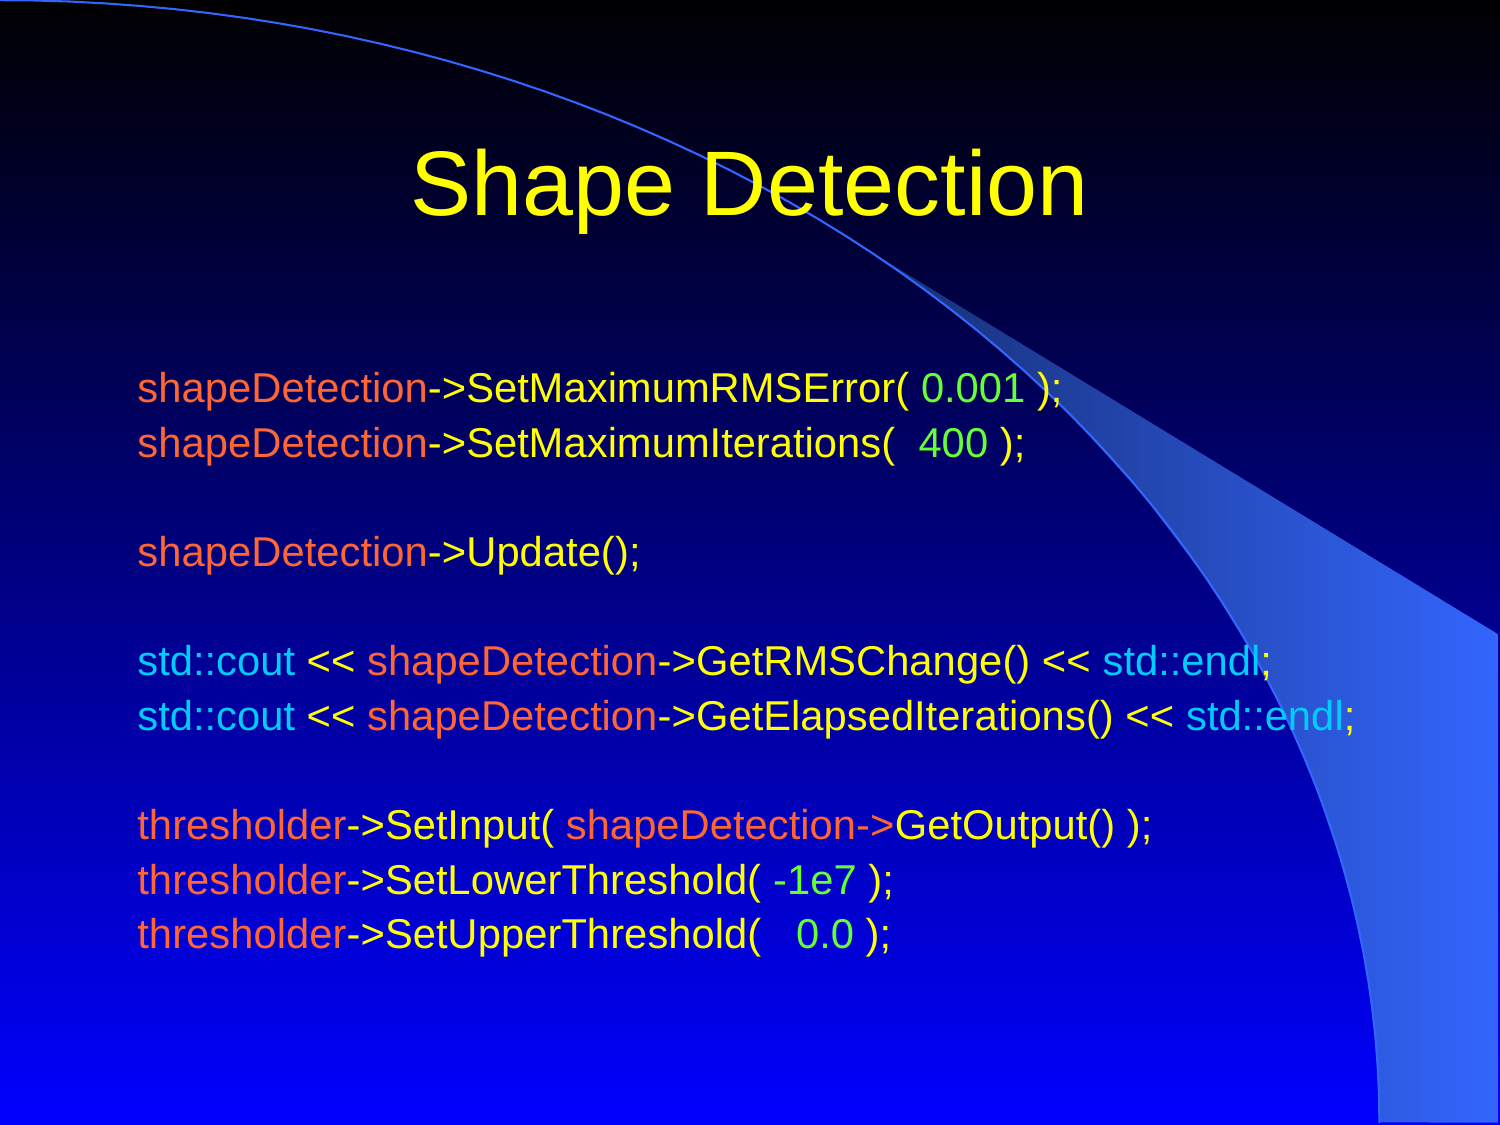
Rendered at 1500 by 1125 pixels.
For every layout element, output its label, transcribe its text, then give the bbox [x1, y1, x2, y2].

title Shape Detection [112, 72, 1388, 300]
text_box shapeDetection->SetMaximumRMSError( 0.001 ); shapeDetection->SetMaximumIterations( 400 ); shapeDetection->Update(); std::cout << shapeDetection->GetRMSChange() << std::endl; std::cout << shapeDetection->GetElapsedIterations() << std::endl; thresholder->SetInput( shapeDetection->GetOutput() ); thresholder->SetLowerThreshold( -1e7 ); thresholder->SetUpperThreshold( 0.0 ); [137, 368, 1450, 1013]
